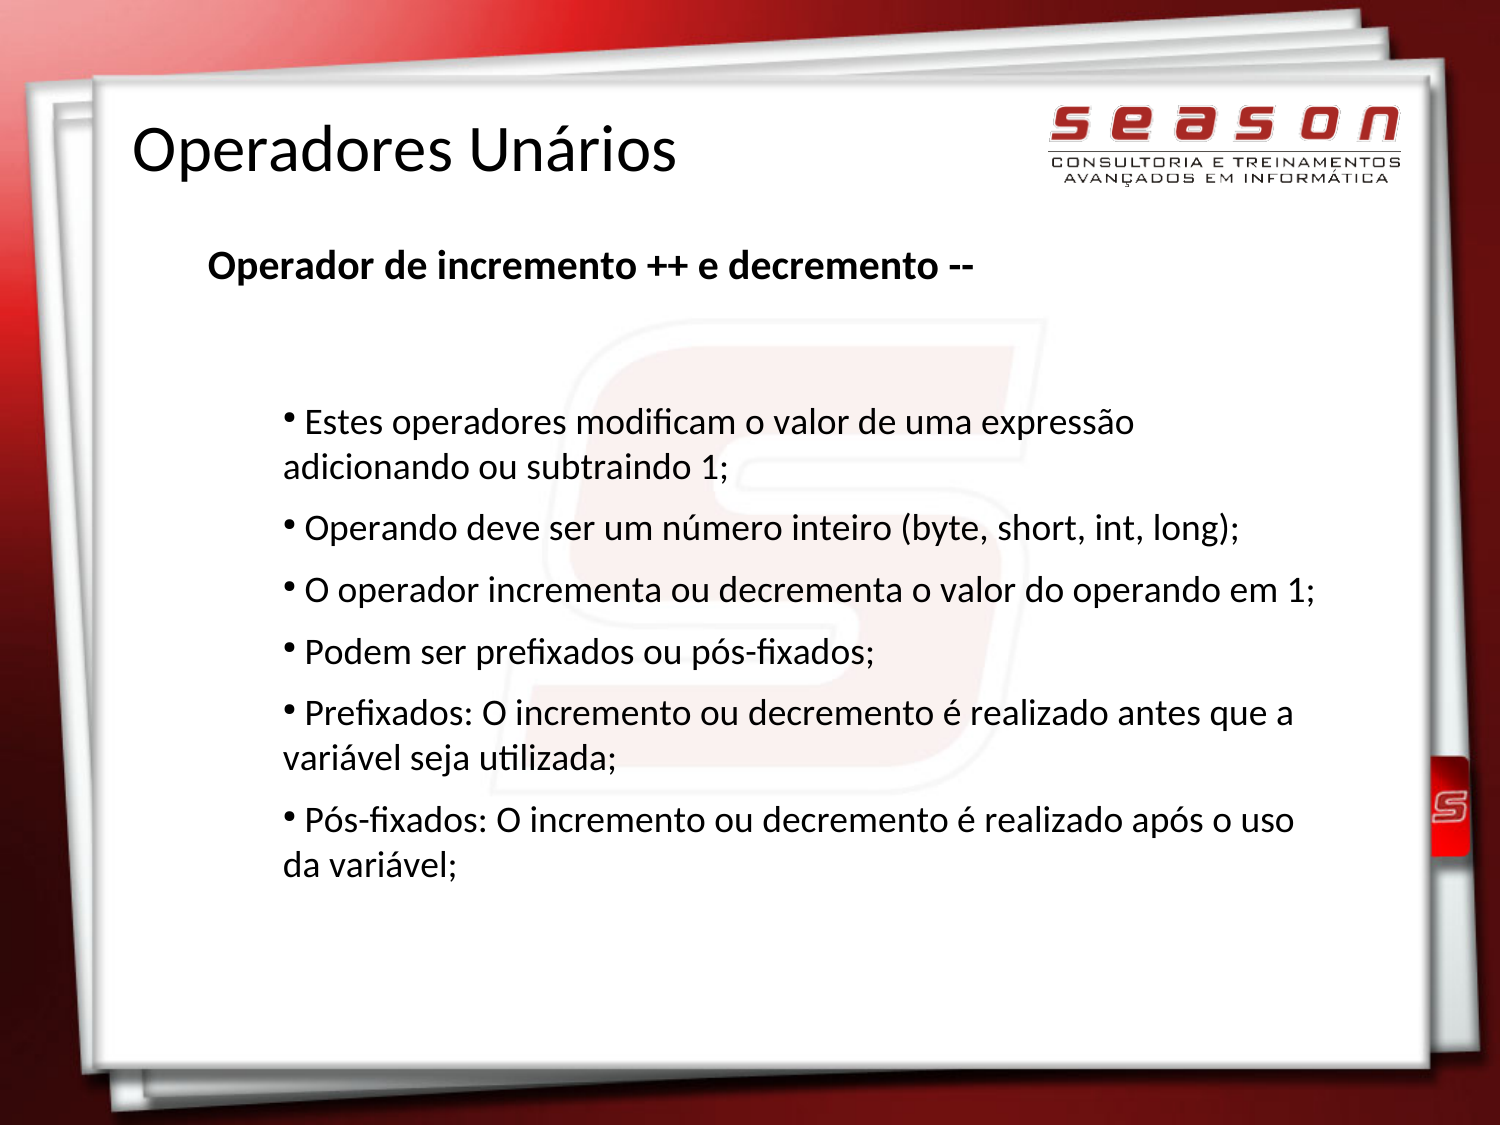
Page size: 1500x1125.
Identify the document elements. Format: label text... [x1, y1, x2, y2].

text_box Operador de incremento ++ e decremento -- [207, 231, 1328, 296]
text_box Estes operadores modificam o valor de uma expressão adicionando ou subtraindo 1; Operando deve ser um número inteiro (byte, short, int, long); O operador incrementa ou decrementa o valor do operando em 1; Podem ser prefixados ou pós-fixados; Prefixados: O incremento ou decremento é realizado antes que a variável seja utilizada; Pós-fixados: O incremento ou decremento é realizado após o uso da variável; [207, 307, 1328, 975]
picture [0, 0, 1500, 1125]
title Operadores Unários [118, 33, 1394, 257]
